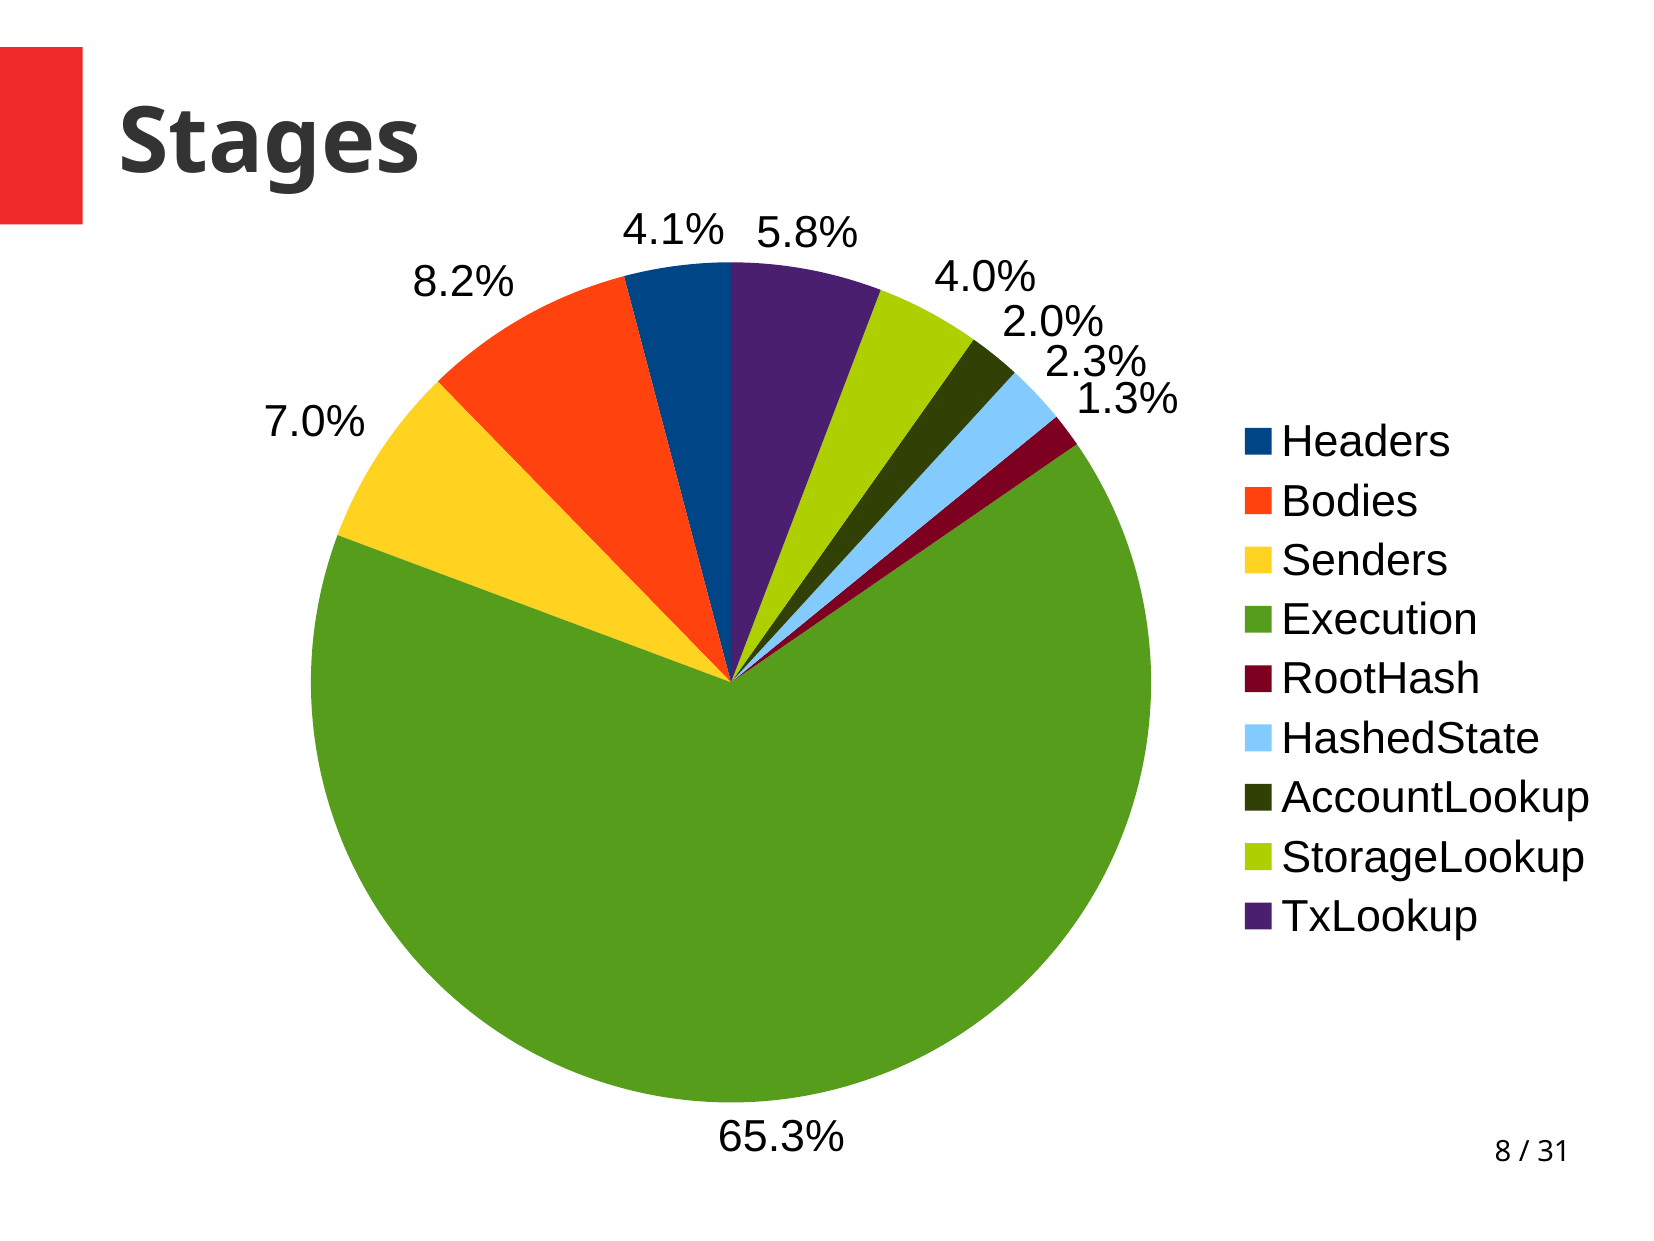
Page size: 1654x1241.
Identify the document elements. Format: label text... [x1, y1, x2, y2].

picture [30, 134, 1636, 1224]
title Stages [118, 33, 1571, 134]
